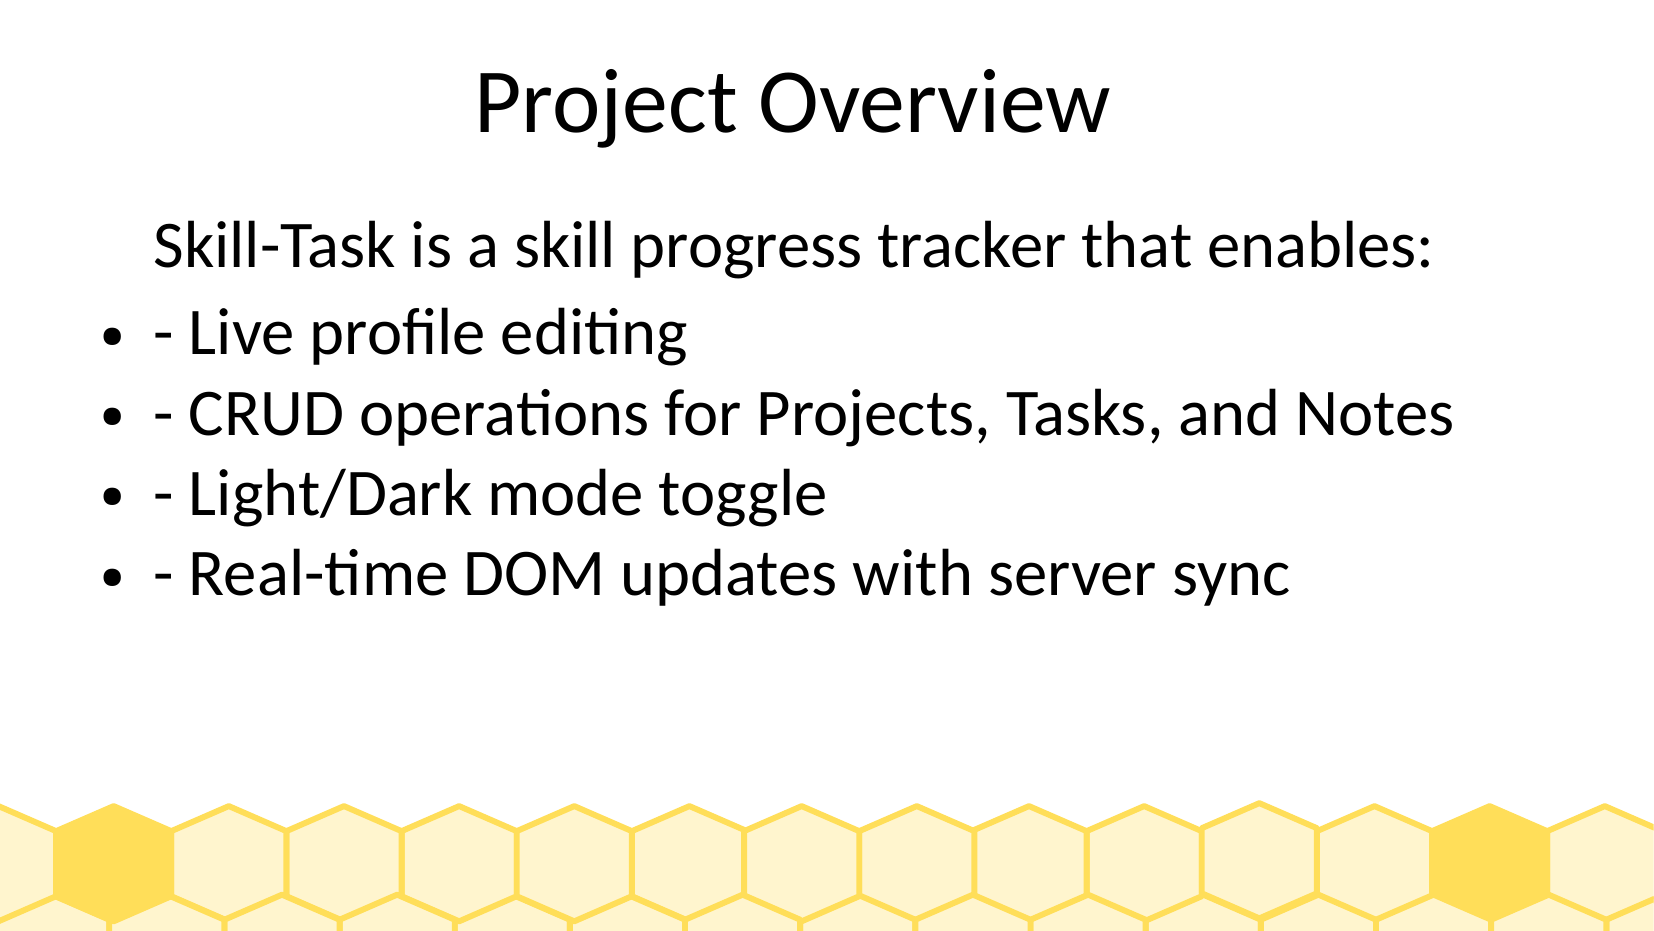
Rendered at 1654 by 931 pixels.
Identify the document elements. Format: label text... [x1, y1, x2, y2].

title Project Overview [49, 32, 1538, 188]
list Skill-Task is a skill progress tracker that enables: - Live profile editing - CRUD operations for Projects, Tasks, and Notes - Light/Dark mode toggle - Real-time DOM updates with server sync [82, 217, 1571, 758]
